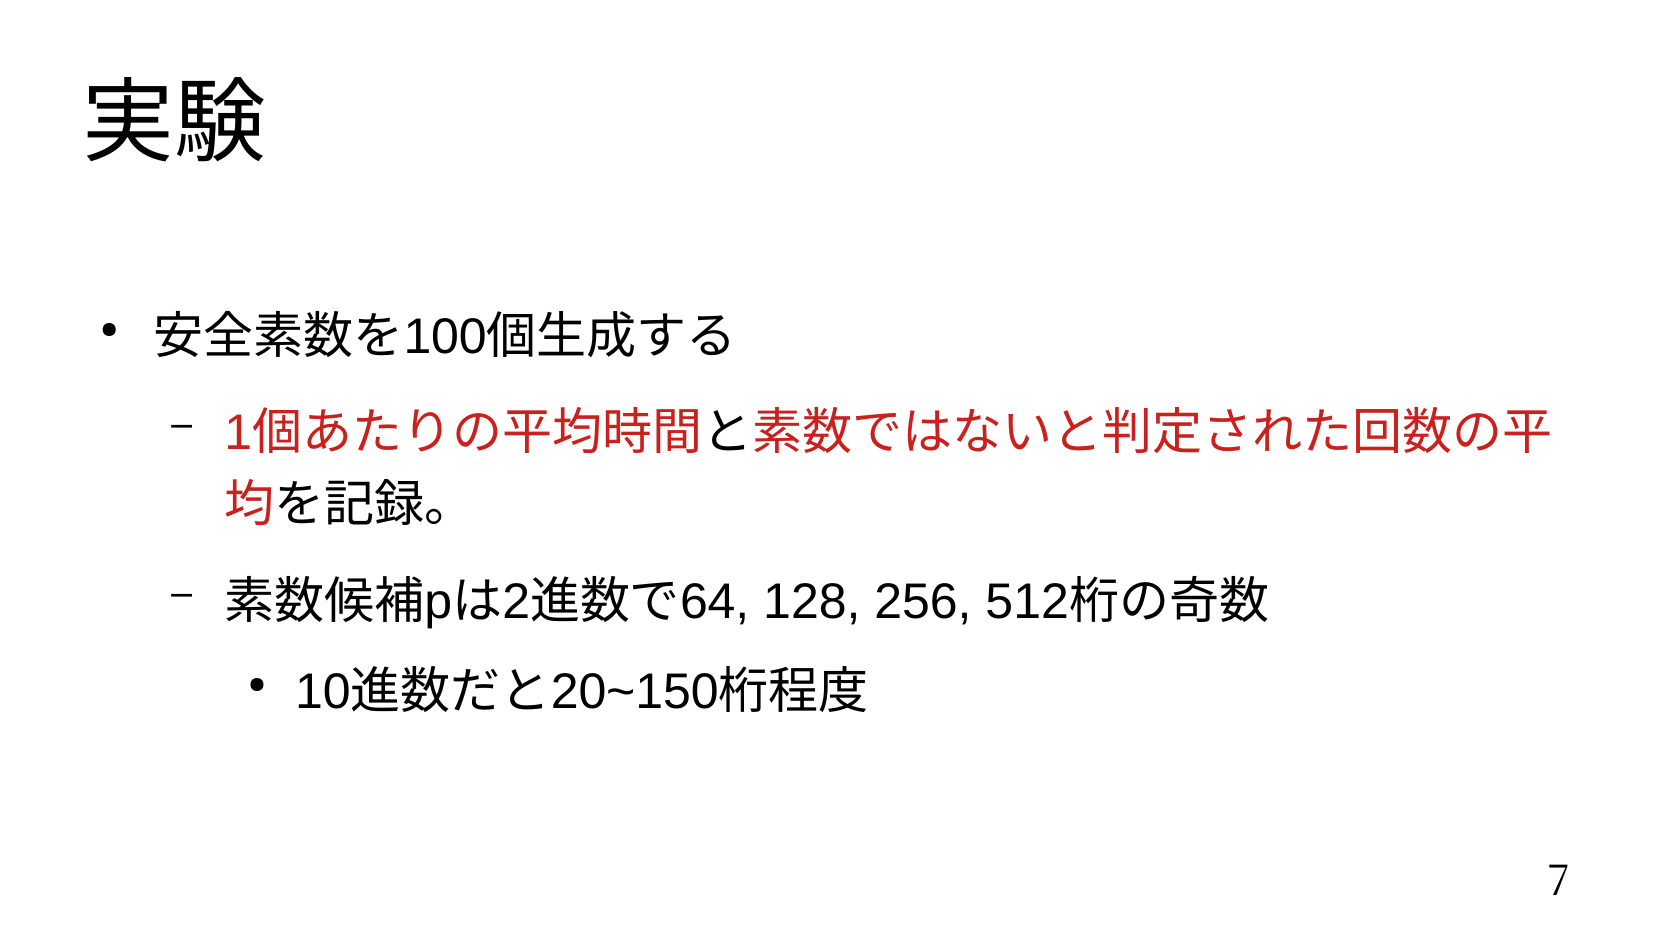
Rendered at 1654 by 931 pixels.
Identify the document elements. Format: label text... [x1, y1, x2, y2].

list 安全素数を100個生成する 1個あたりの平均時間と素数ではないと判定された回数の平均を記録。 素数候補pは2進数で64, 128, 256, 512桁の奇数 10進数だと20~150桁程度 [82, 295, 1571, 835]
title 実験 [82, 37, 1571, 193]
